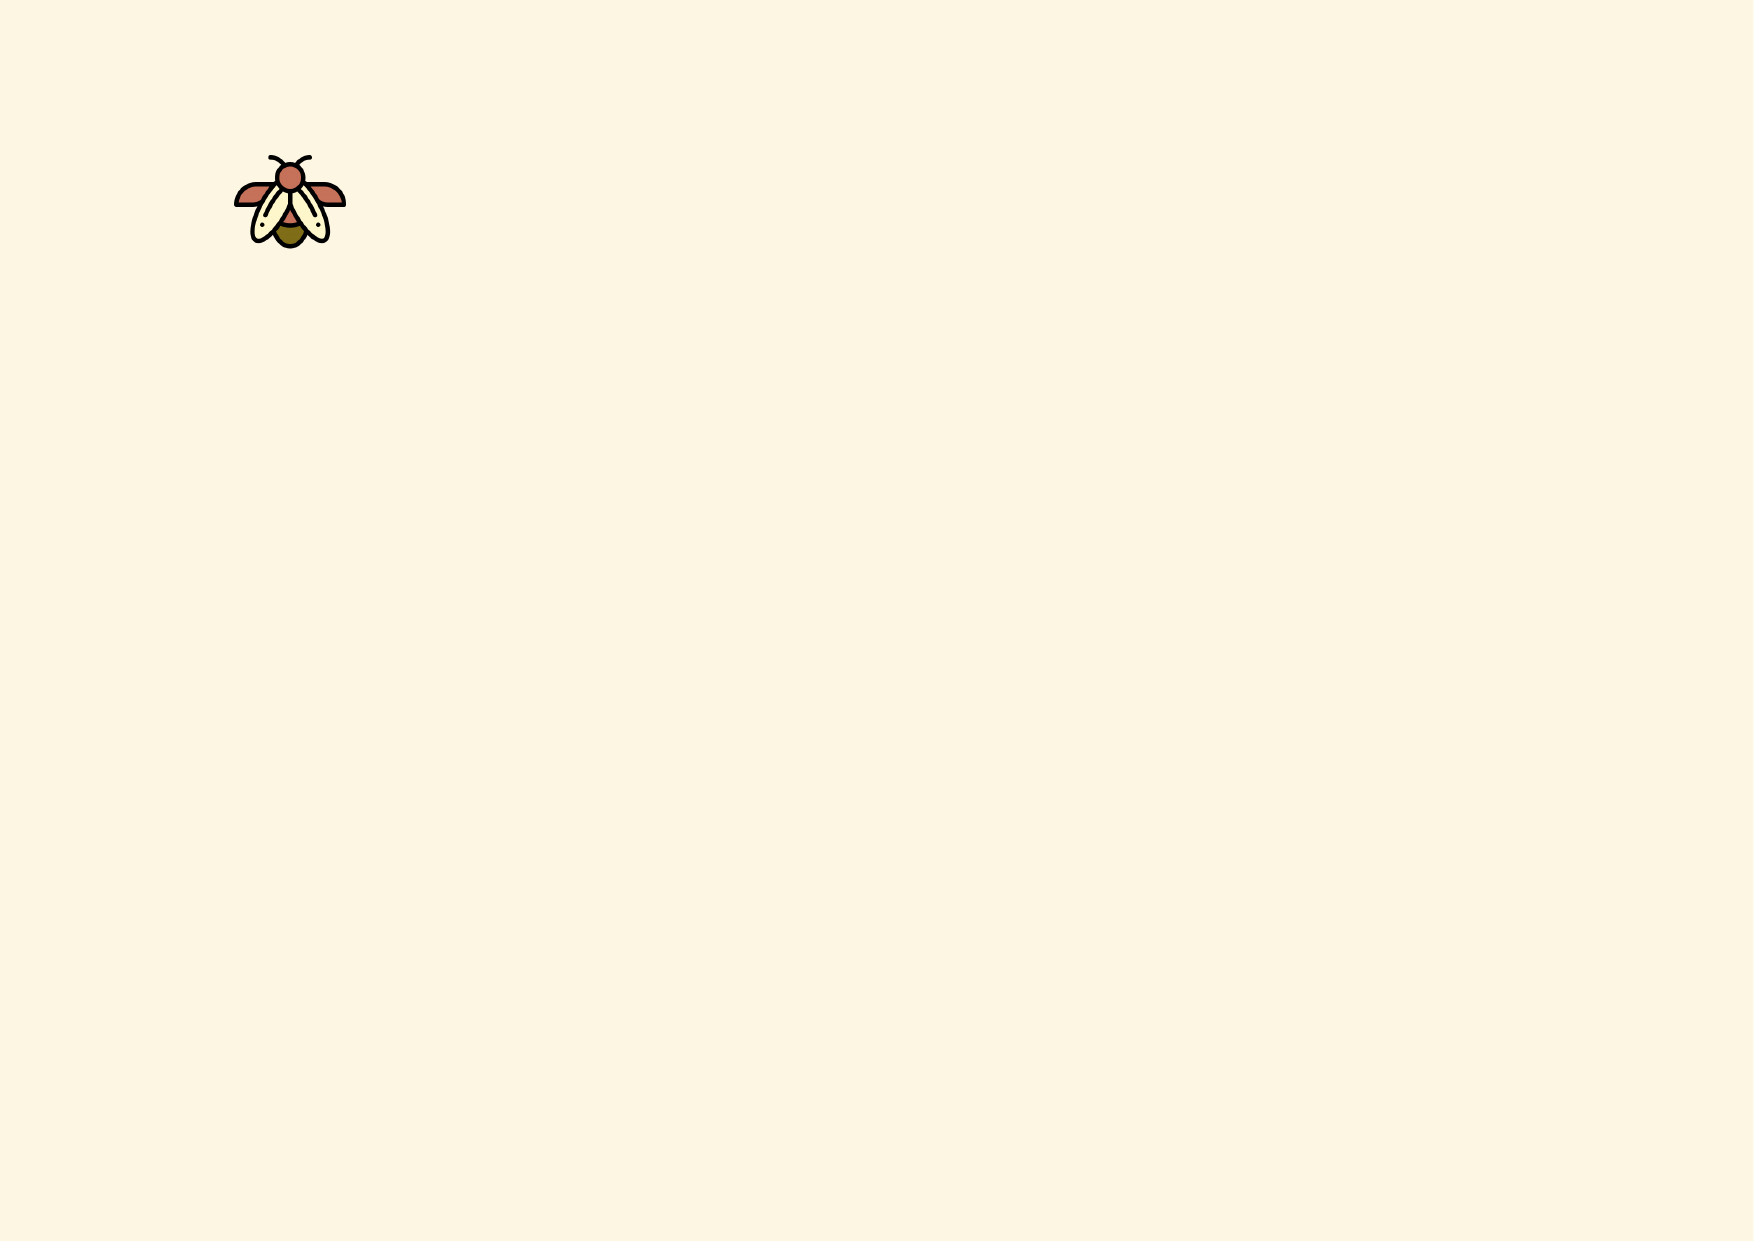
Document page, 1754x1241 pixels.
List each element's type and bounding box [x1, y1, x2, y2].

picture [234, 155, 346, 271]
